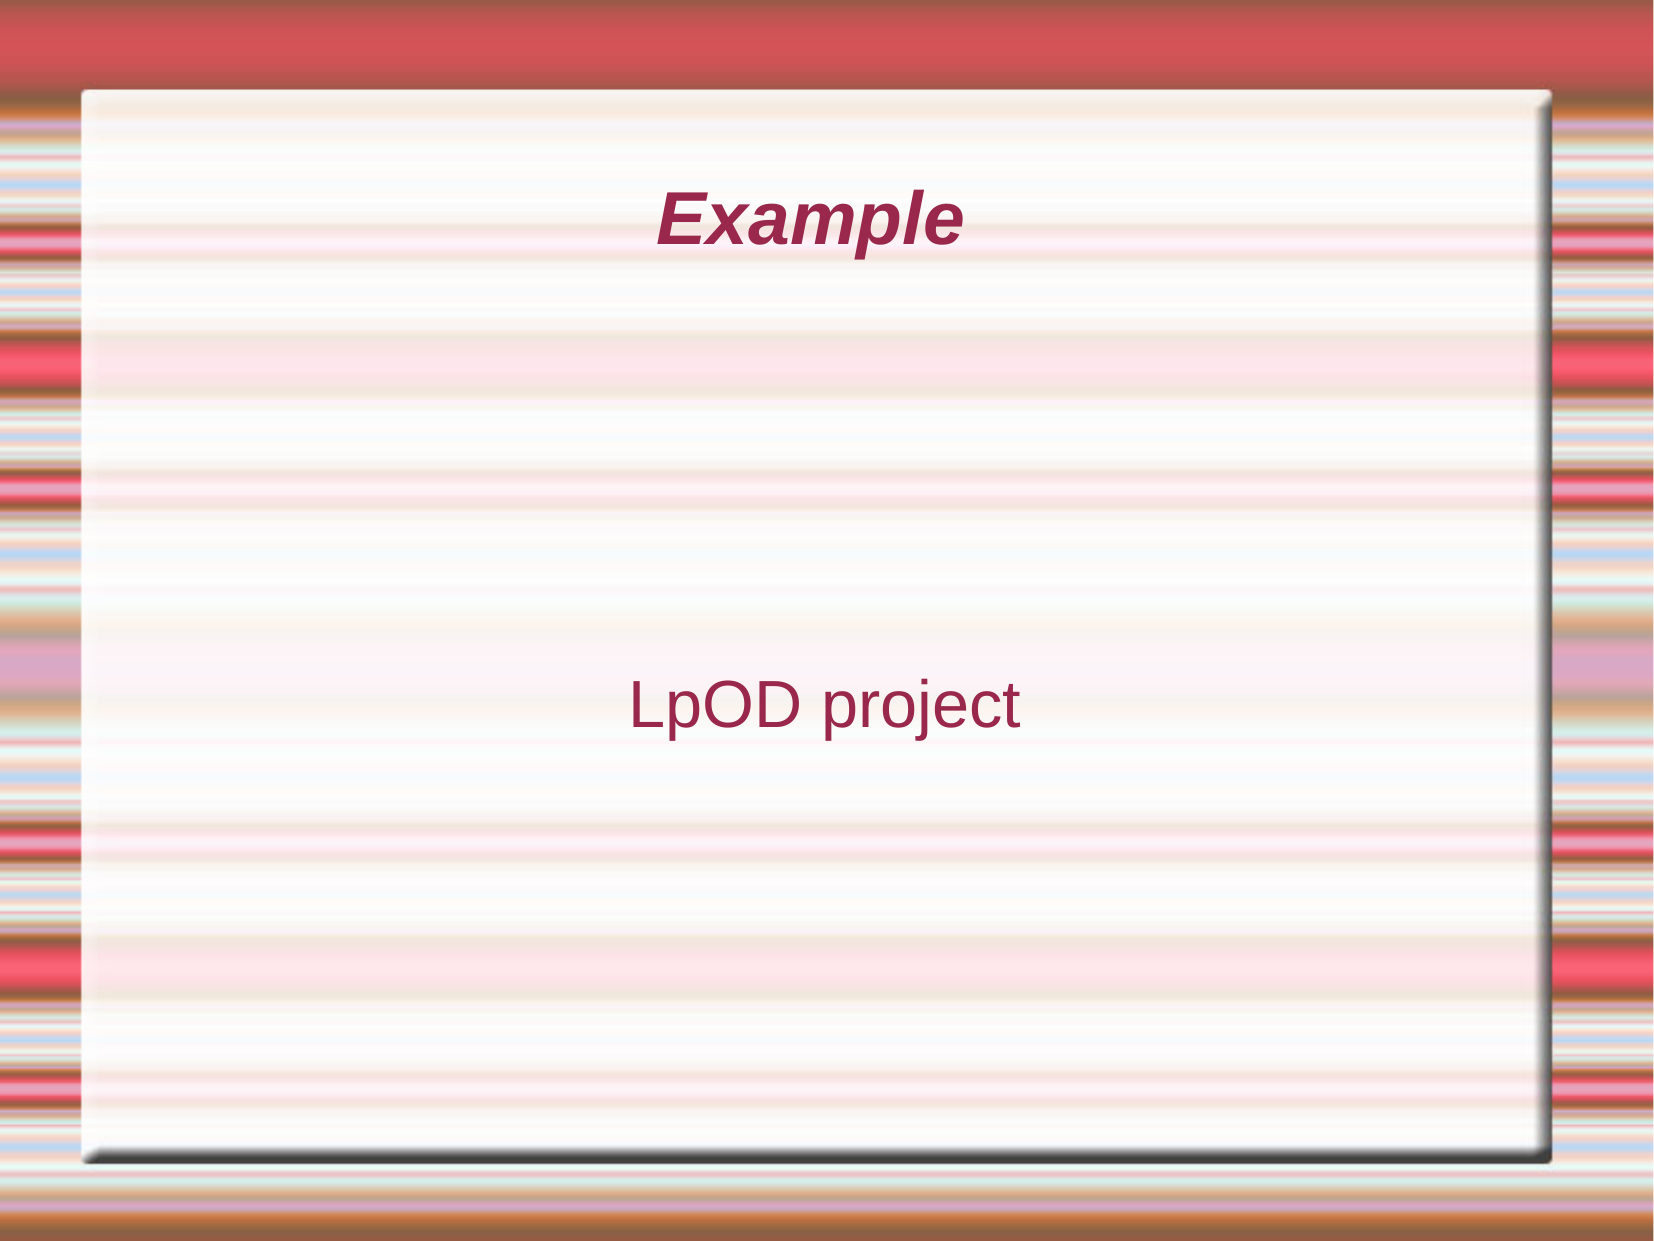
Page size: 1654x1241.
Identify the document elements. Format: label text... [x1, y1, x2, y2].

picture [0, 0, 1654, 1241]
title Example [88, 114, 1534, 322]
subtitle LpOD project [134, 350, 1516, 1133]
